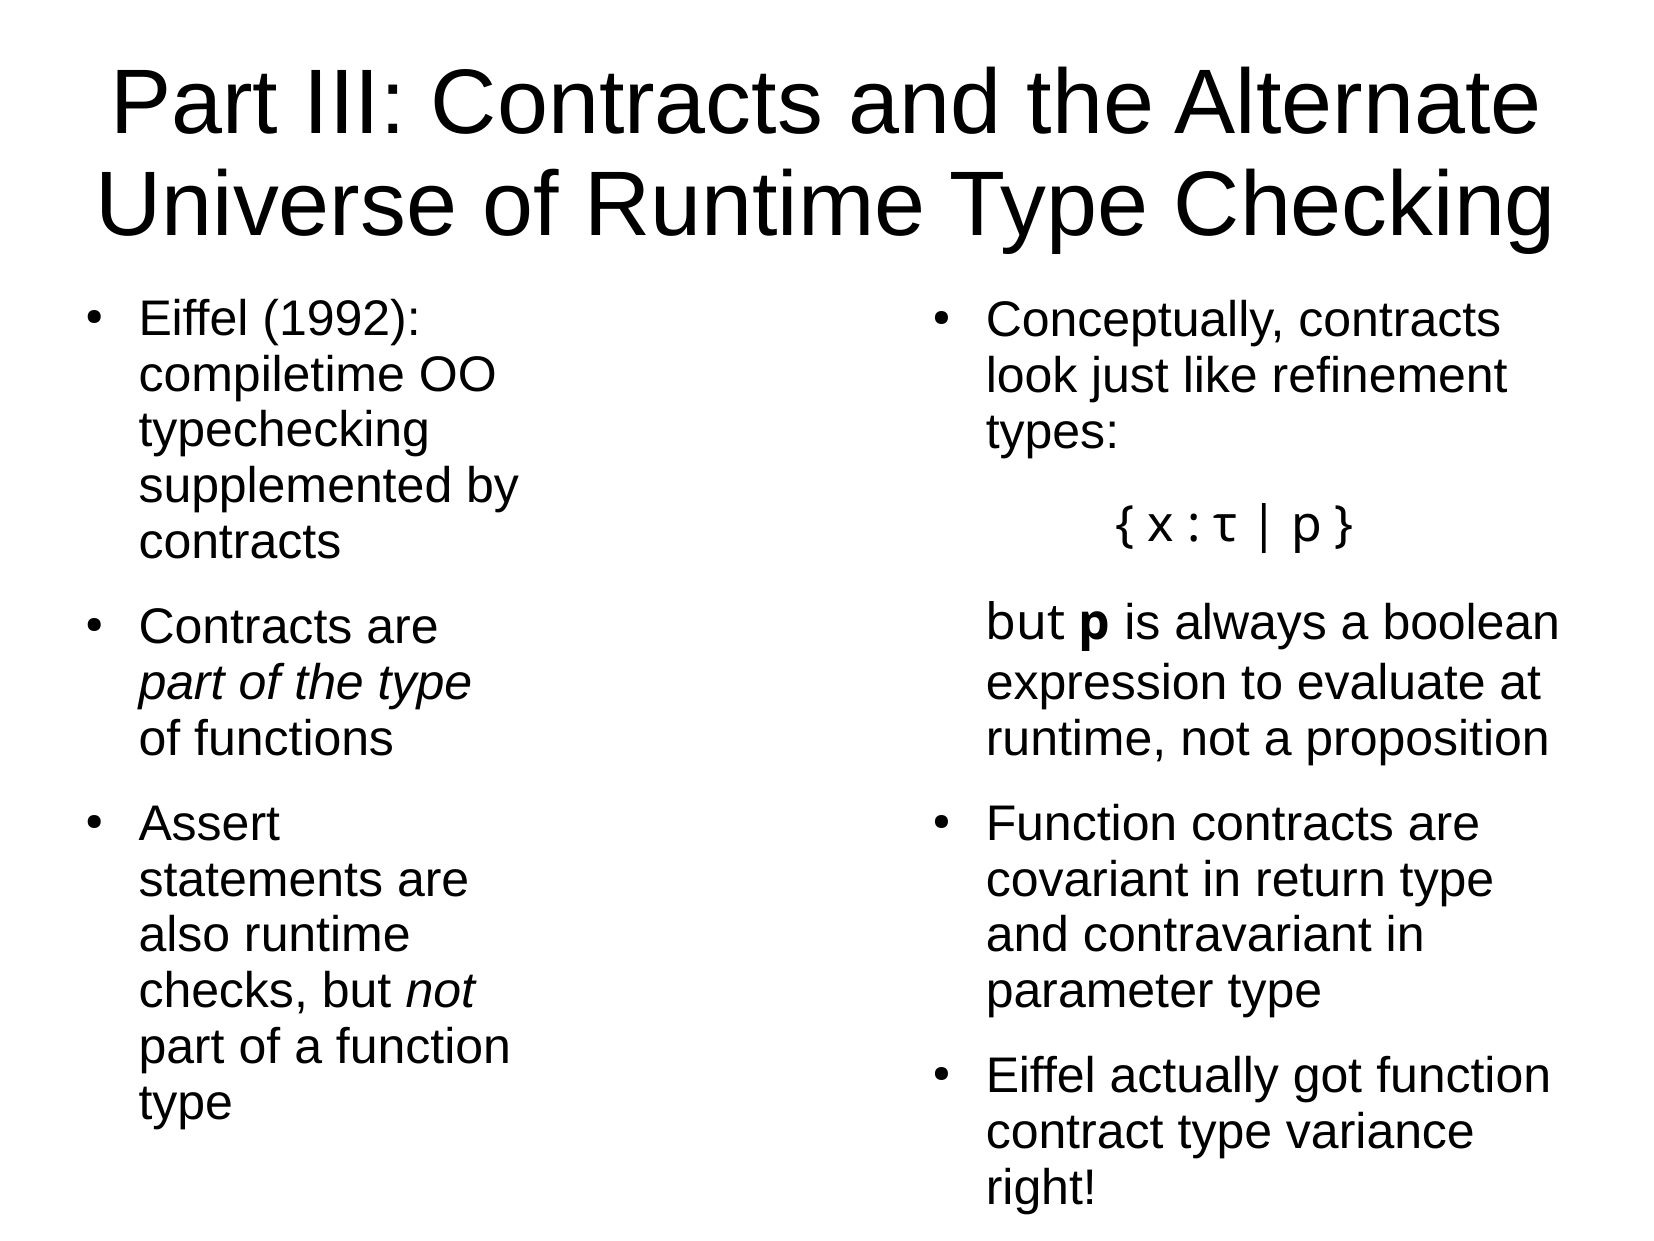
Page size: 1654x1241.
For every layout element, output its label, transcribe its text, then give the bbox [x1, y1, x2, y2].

list Conceptually, contracts look just like refinement types: { x : τ | p } but p is always a boolean expression to evaluate at runtime, not a proposition Function contracts are covariant in return type and contravariant in parameter type Eiffel actually got function contract type variance right! [915, 291, 1591, 1201]
list Eiffel (1992): compiletime OO typechecking supplemented by contracts Contracts are part of the type of functions Assert statements are also runtime checks, but not part of a function type [67, 290, 526, 1141]
title Part III: Contracts and the Alternate Universe of Runtime Type Checking [82, 49, 1571, 257]
